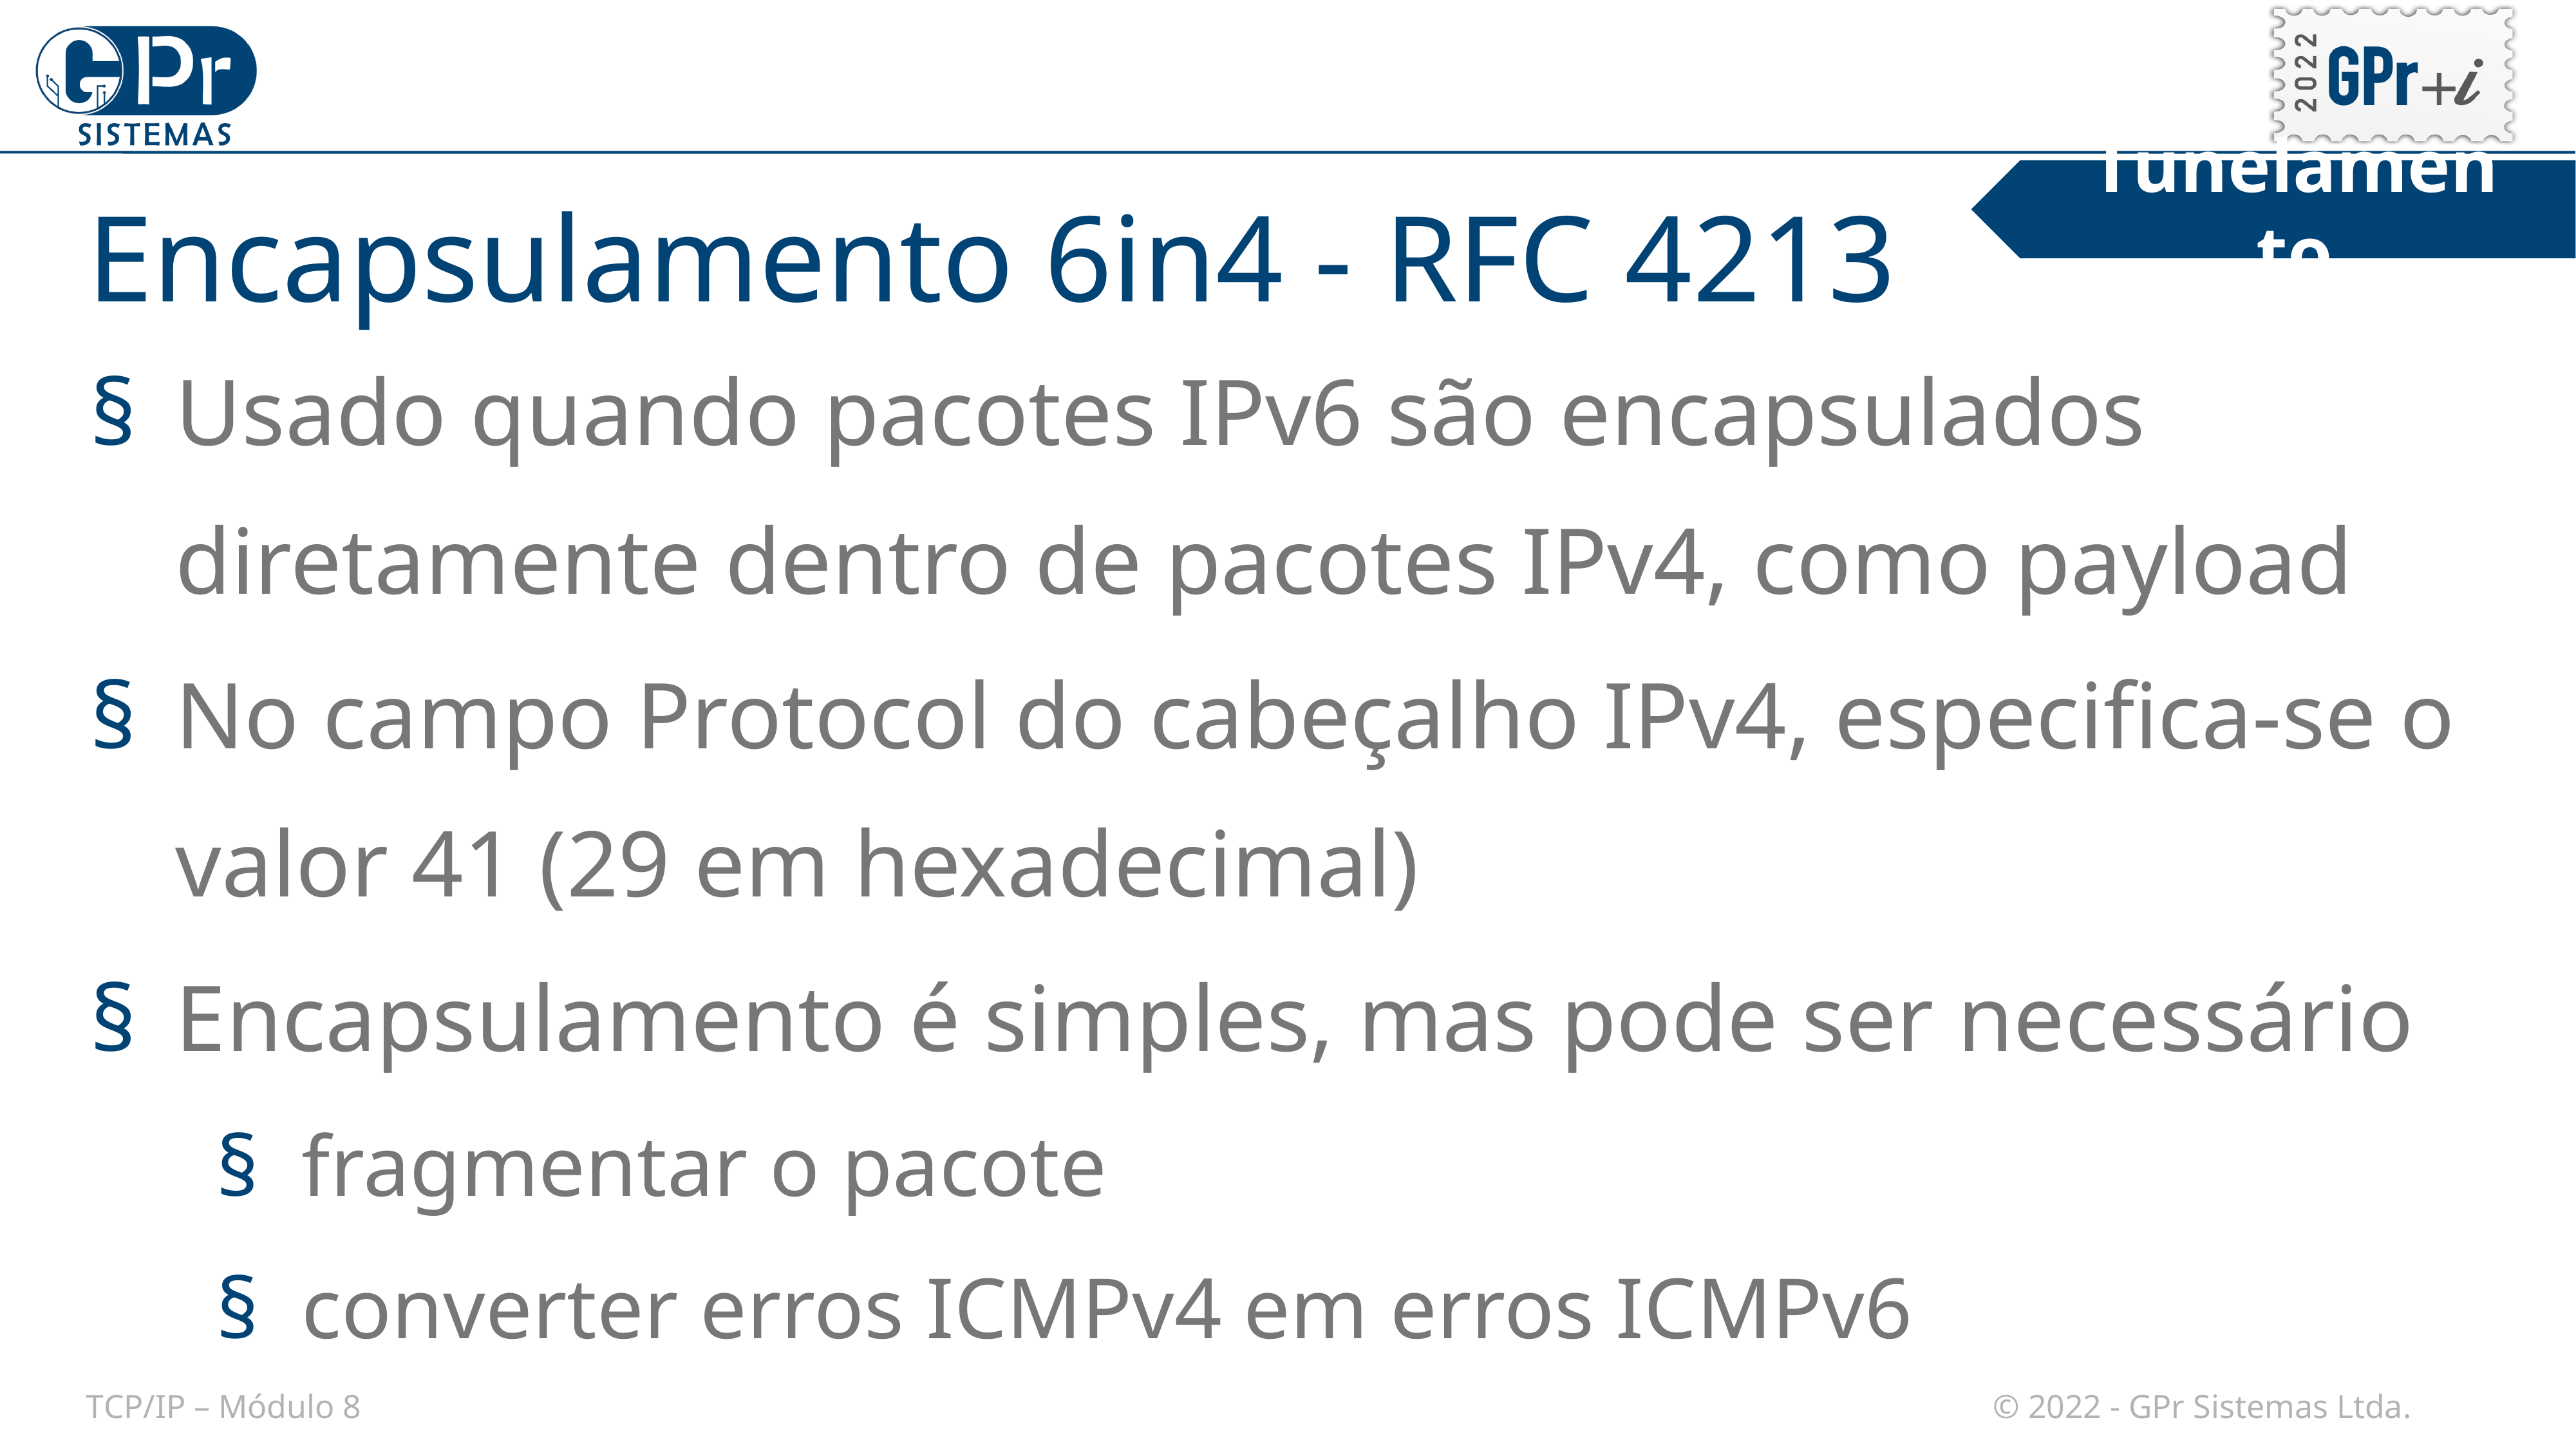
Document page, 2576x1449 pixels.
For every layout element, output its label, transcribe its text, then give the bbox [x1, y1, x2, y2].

text_box Tunelamento [2071, 157, 2517, 256]
list Encapsulamento 6in4 - RFC 4213 [81, 169, 2496, 343]
text_box [1972, 160, 2263, 258]
picture [2268, 4, 2519, 145]
text_box [2329, 160, 2576, 258]
list Usado quando pacotes IPv6 são encapsulados diretamente dentro de pacotes IPv4, como payload No campo Protocol do cabeçalho IPv4, especifica-se o valor 41 (29 em hexadecimal) Encapsulamento é simples, mas pode ser necessário fragmentar o pacote converter erros ICMPv4 em erros ICMPv6 [80, 319, 2496, 1382]
picture [34, 26, 257, 147]
